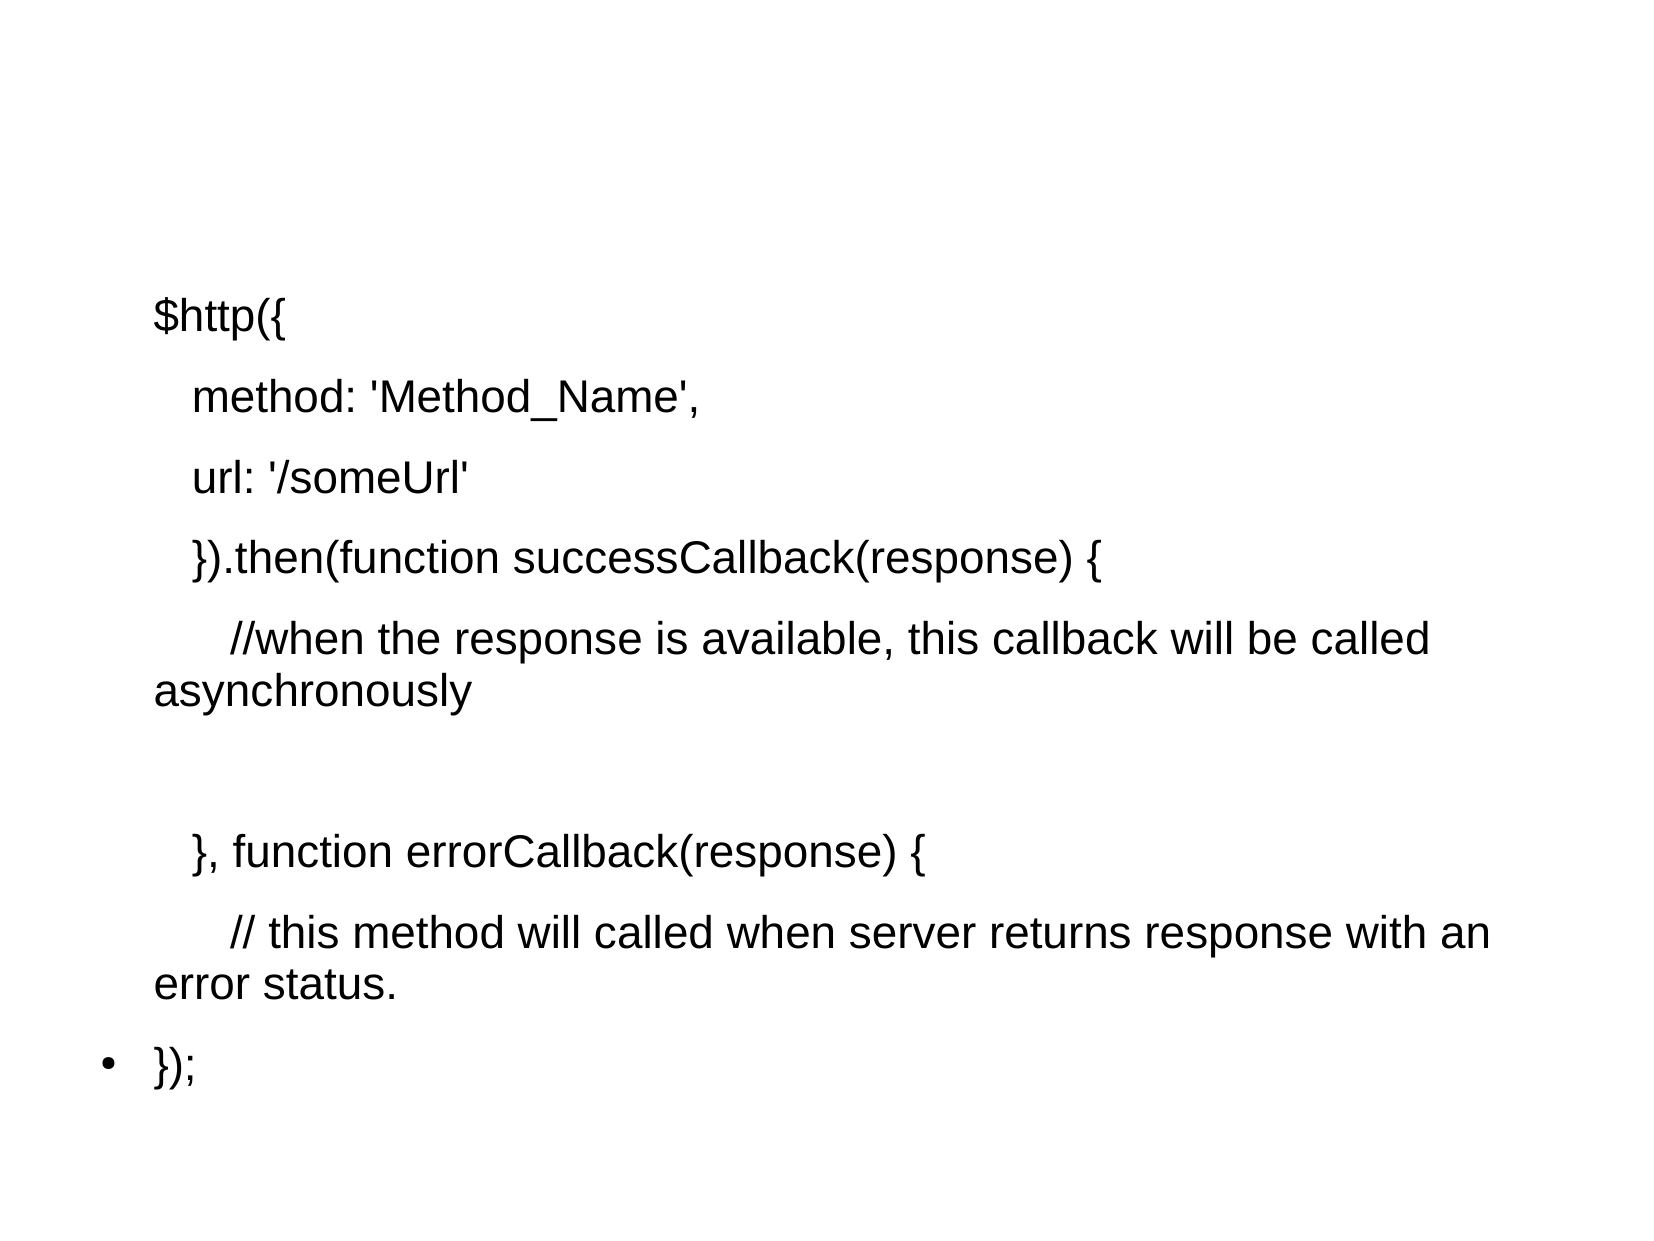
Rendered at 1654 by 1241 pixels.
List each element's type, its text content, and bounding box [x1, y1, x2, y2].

list $http({ method: 'Method_Name', url: '/someUrl' }).then(function successCallback(response) { //when the response is available, this callback will be called asynchronously }, function errorCallback(response) { // this method will called when server returns response with an error status. }); [82, 290, 1571, 1091]
